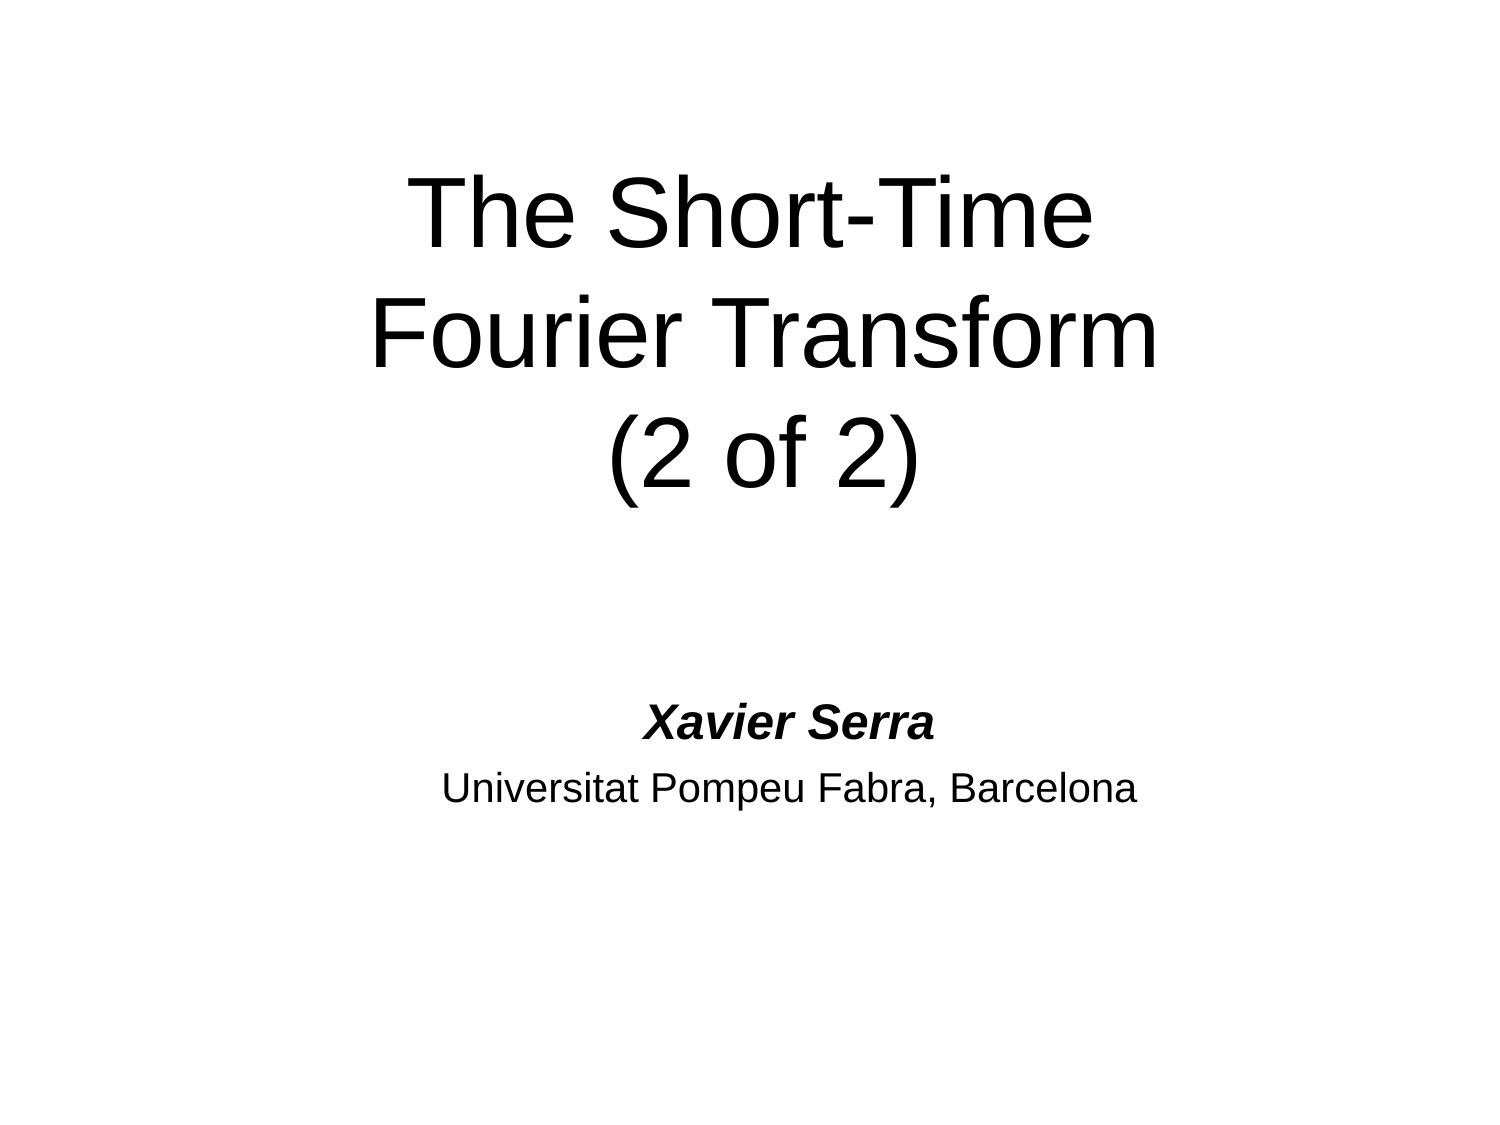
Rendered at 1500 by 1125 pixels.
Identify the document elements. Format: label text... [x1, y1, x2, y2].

text_box Xavier Serra Universitat Pompeu Fabra, Barcelona [375, 686, 1204, 872]
title The Short-Time Fourier Transform (2 of 2) [143, 82, 1350, 572]
